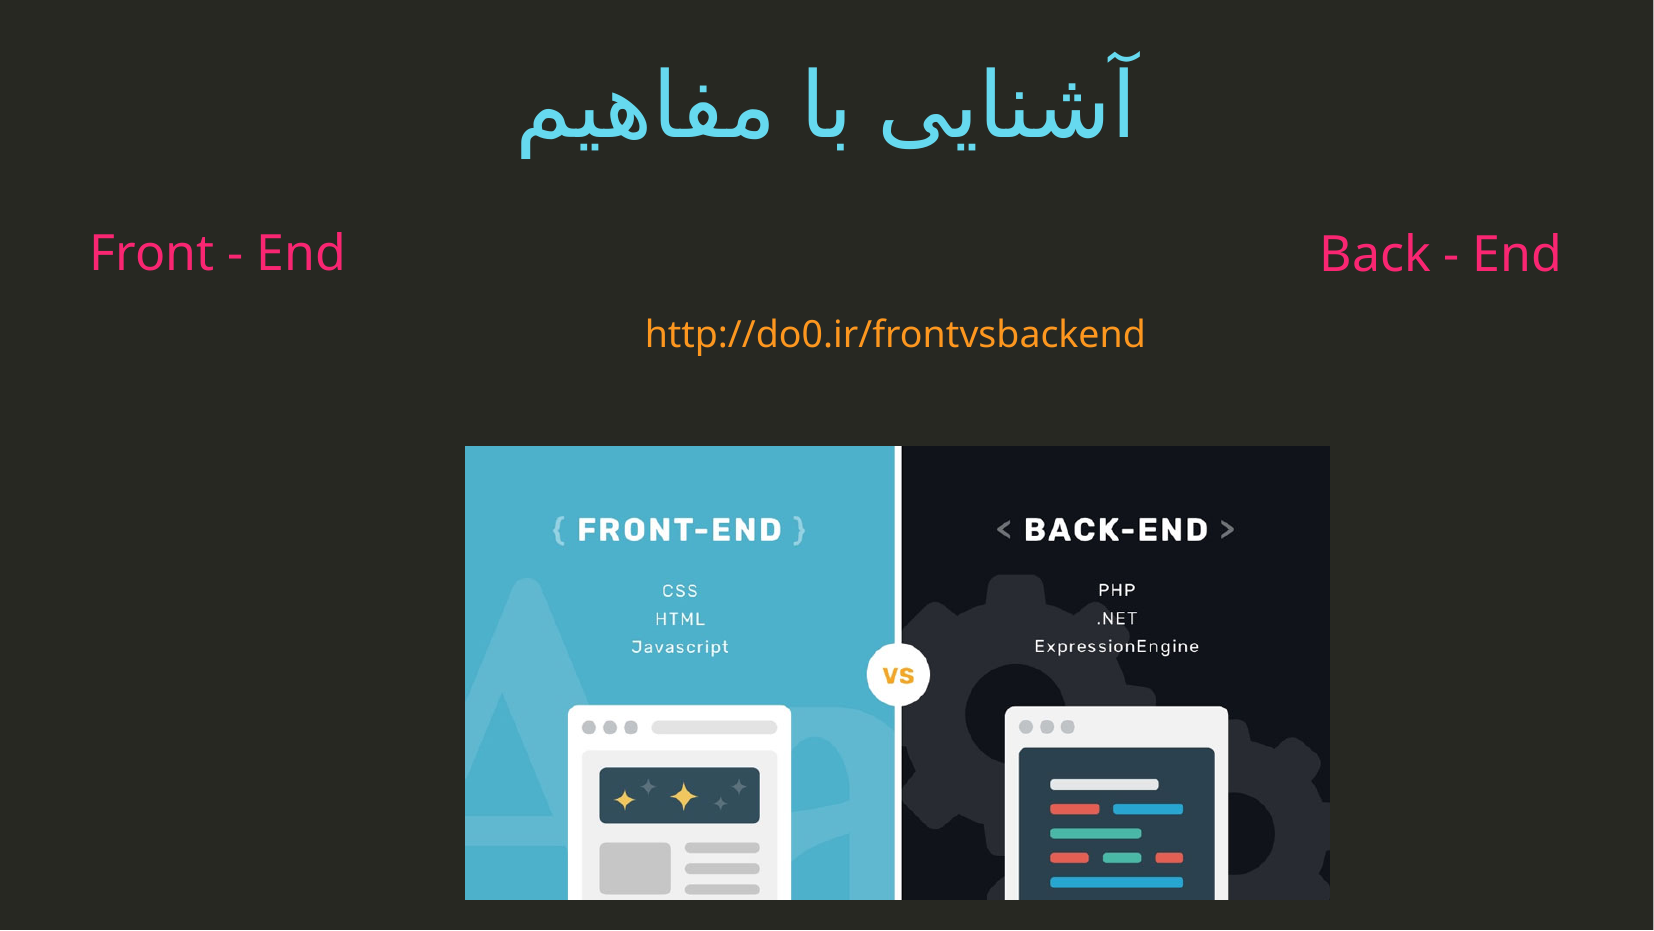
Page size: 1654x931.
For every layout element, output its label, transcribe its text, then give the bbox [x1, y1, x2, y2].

text_box Back - End [1305, 210, 1636, 331]
text_box http://do0.ir/frontvsbackend [630, 300, 1201, 361]
picture [465, 446, 1330, 901]
title آشنایی با مفاهیم [82, 37, 1571, 193]
text_box Front - End [75, 210, 406, 330]
